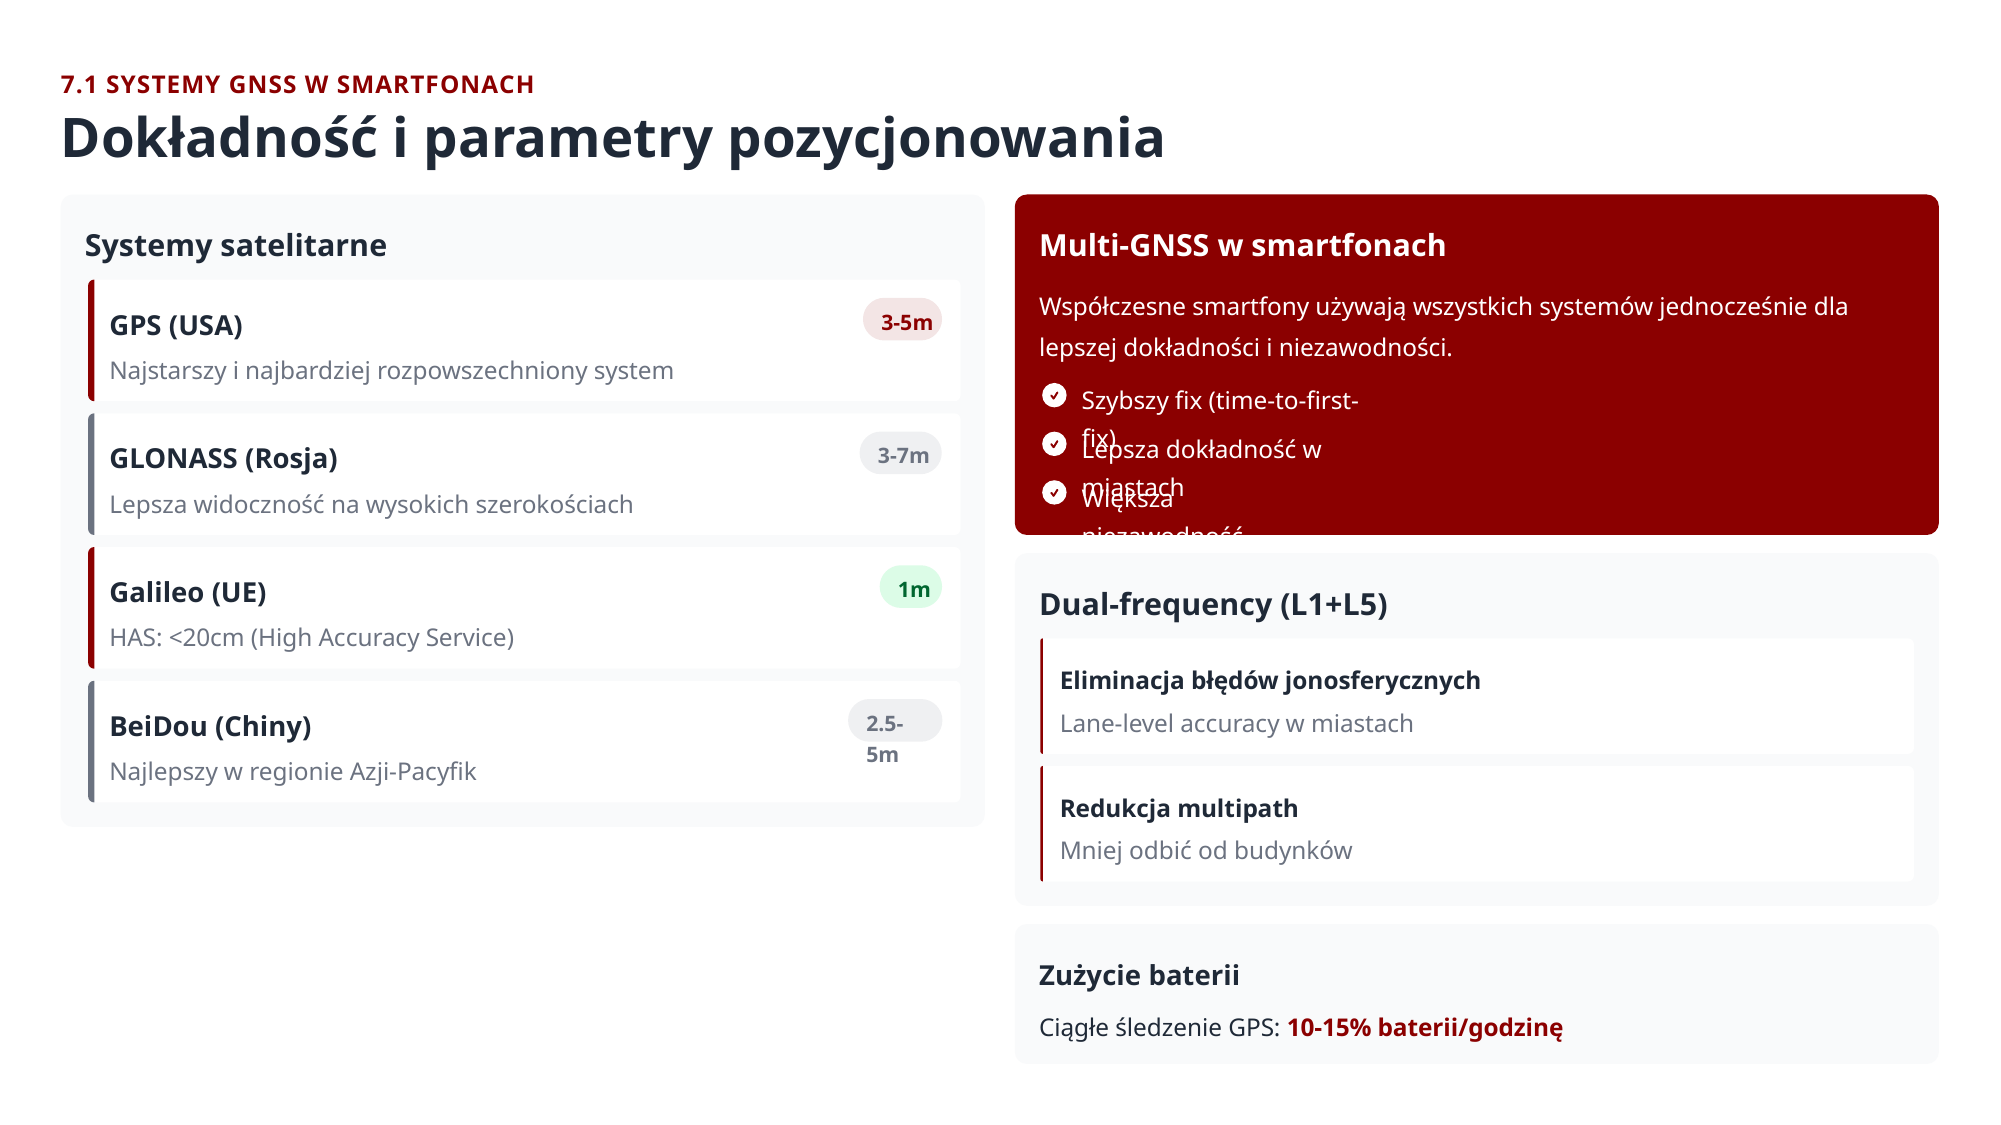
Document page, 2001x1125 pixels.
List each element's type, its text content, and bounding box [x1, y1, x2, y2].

text_box Najlepszy w regionie Azji-Pacyfik [109, 748, 954, 784]
text_box Lane-level accuracy w miastach [1060, 699, 1908, 736]
text_box Współczesne smartfony używają wszystkich systemów jednocześnie dla lepszej dokładności i niezawodności. [1039, 280, 1927, 359]
text_box 2.5-5m [848, 699, 953, 742]
text_box Mniej odbić od budynków [1060, 827, 1908, 863]
text_box GPS (USA) [109, 298, 268, 340]
text_box Dokładność i parametry pozycjonowania [61, 109, 1967, 170]
text_box [1014, 553, 1939, 906]
text_box [1014, 194, 1939, 535]
text_box [60, 194, 985, 827]
text_box 1m [880, 565, 953, 608]
text_box Najstarszy i najbardziej rozpowszechniony system [109, 346, 954, 383]
text_box Lepsza widoczność na wysokich szerokościach [109, 480, 954, 517]
text_box Szybszy fix (time-to-first-fix) [1082, 377, 1386, 413]
text_box 3-7m [860, 432, 952, 474]
text_box Dual-frequency (L1+L5) [1039, 577, 1930, 620]
text_box HAS: <20cm (High Accuracy Service) [109, 614, 954, 651]
text_box Lepsza dokładność w miastach [1082, 426, 1410, 462]
text_box Multi-GNSS w smartfonach [1039, 219, 1930, 261]
text_box 7.1 SYSTEMY GNSS W SMARTFONACH [61, 61, 1951, 97]
text_box Redukcja multipath [1060, 784, 1908, 821]
text_box Ciągłe śledzenie GPS: 10-15% baterii/godzinę [1039, 1003, 1927, 1040]
text_box Eliminacja błędów jonosferycznych [1060, 657, 1908, 693]
text_box Większa niezawodność [1082, 474, 1334, 511]
text_box Zużycie baterii [1039, 948, 1928, 991]
text_box 3-5m [863, 298, 953, 340]
text_box GLONASS (Rosja) [109, 432, 360, 474]
text_box [1014, 924, 1939, 1064]
text_box Galileo (UE) [109, 565, 278, 608]
text_box Systemy satelitarne [85, 219, 976, 261]
text_box BeiDou (Chiny) [109, 699, 321, 742]
